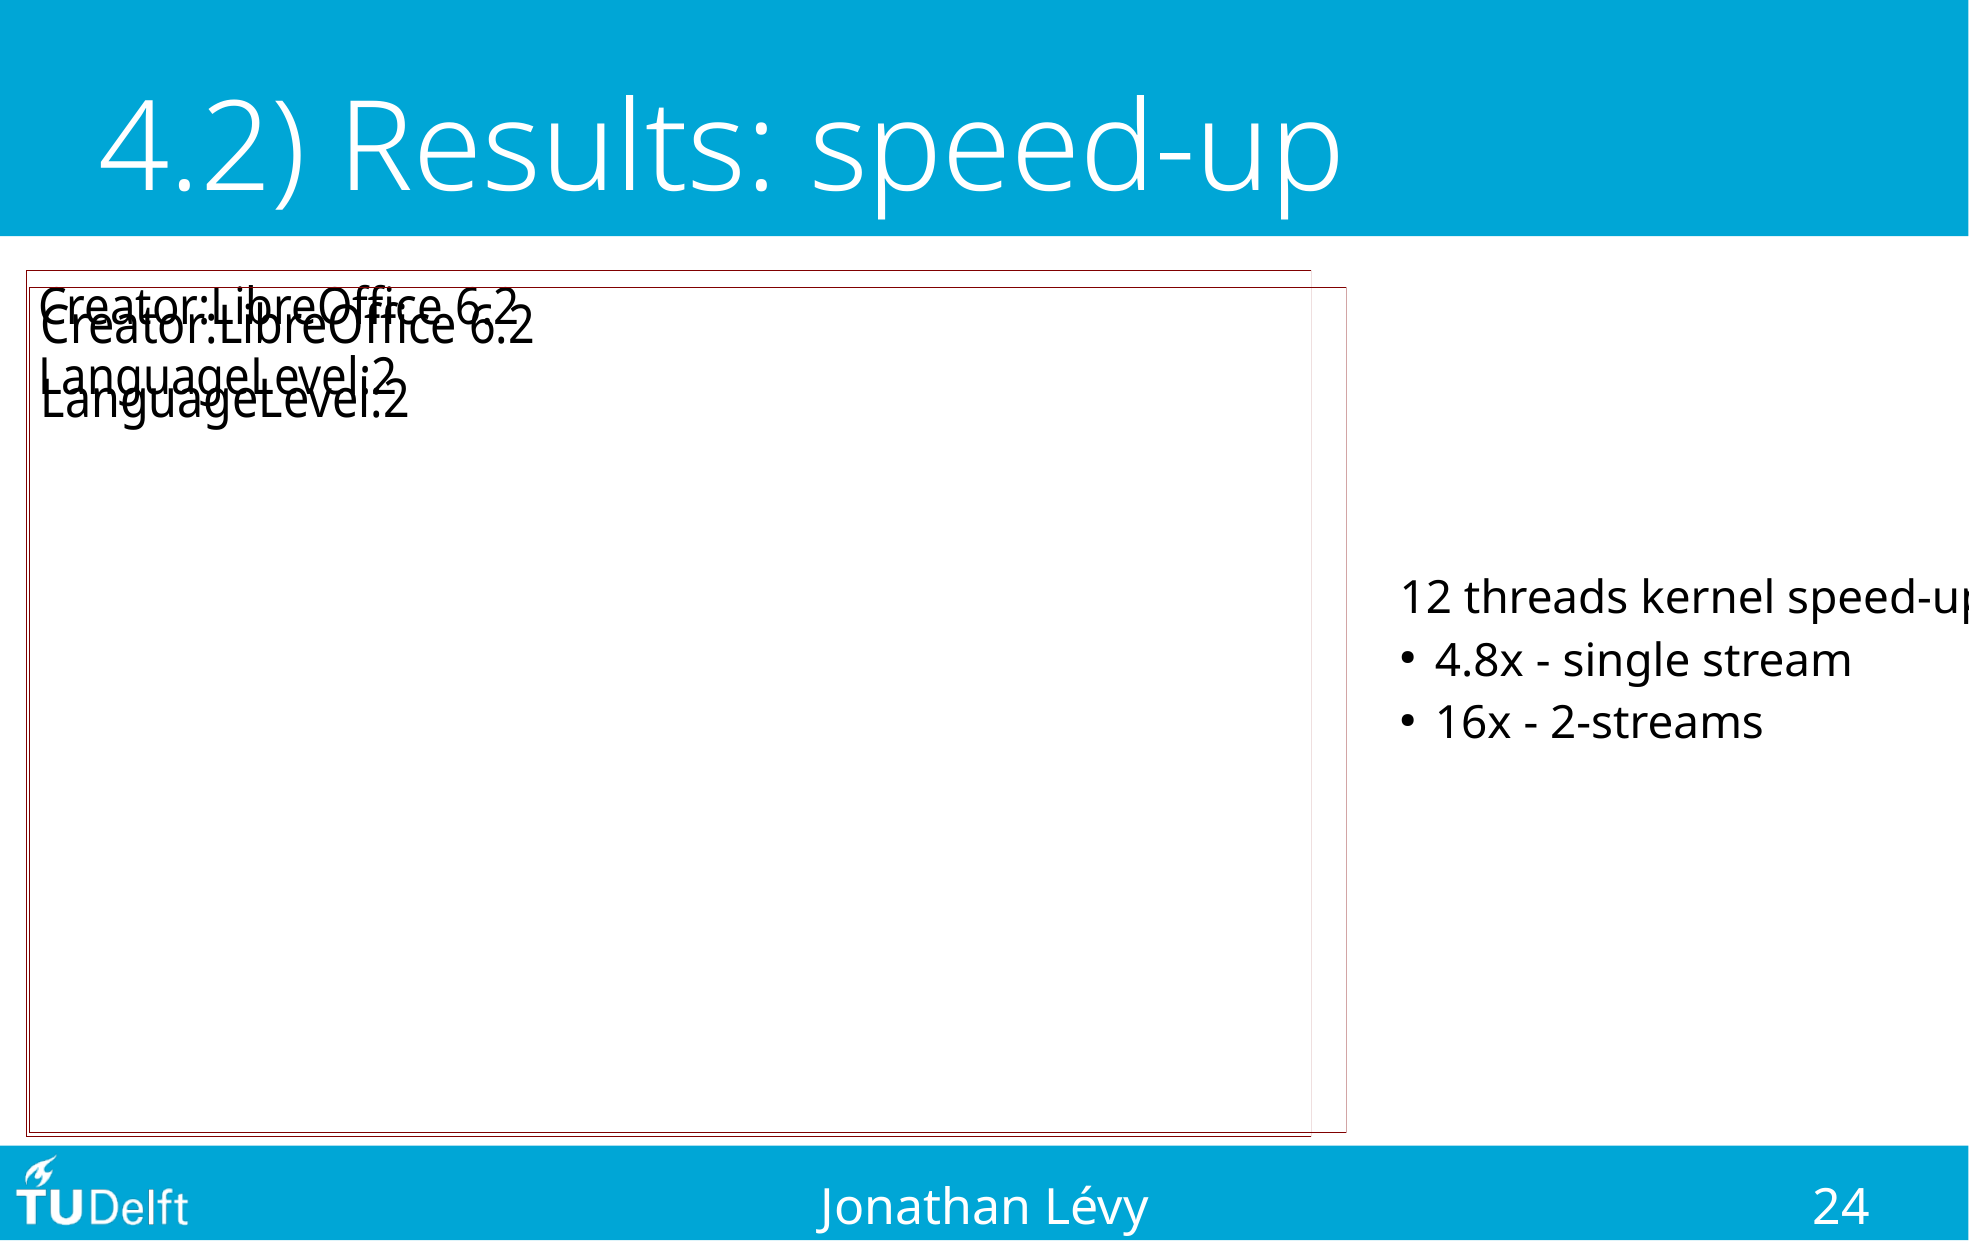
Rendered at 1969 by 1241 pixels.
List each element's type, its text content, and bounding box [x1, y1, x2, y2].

text_box 12 threads kernel speed-up: 4.8x - single stream 16x - 2-streams [1393, 566, 1969, 751]
title 4.2) Results: speed-up [98, 19, 1870, 227]
picture [23, 266, 1347, 1137]
